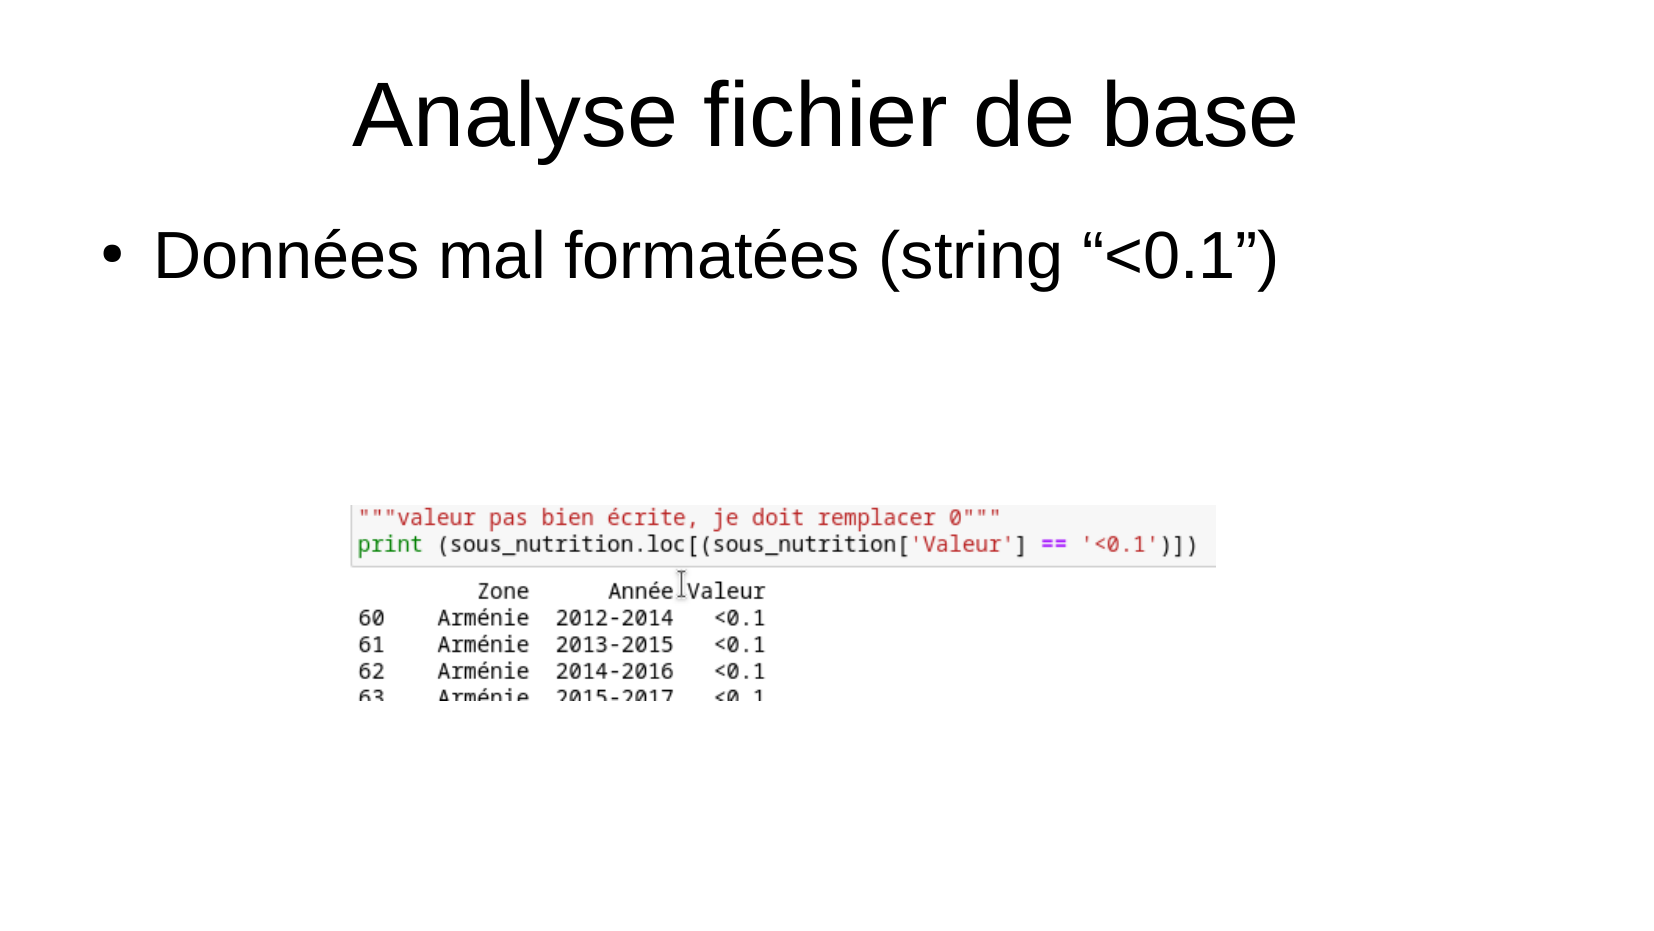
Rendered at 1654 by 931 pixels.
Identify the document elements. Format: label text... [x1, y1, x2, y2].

list Données mal formatées (string “<0.1”) [82, 217, 1571, 475]
title Analyse fichier de base [82, 37, 1571, 193]
picture [343, 505, 1216, 701]
